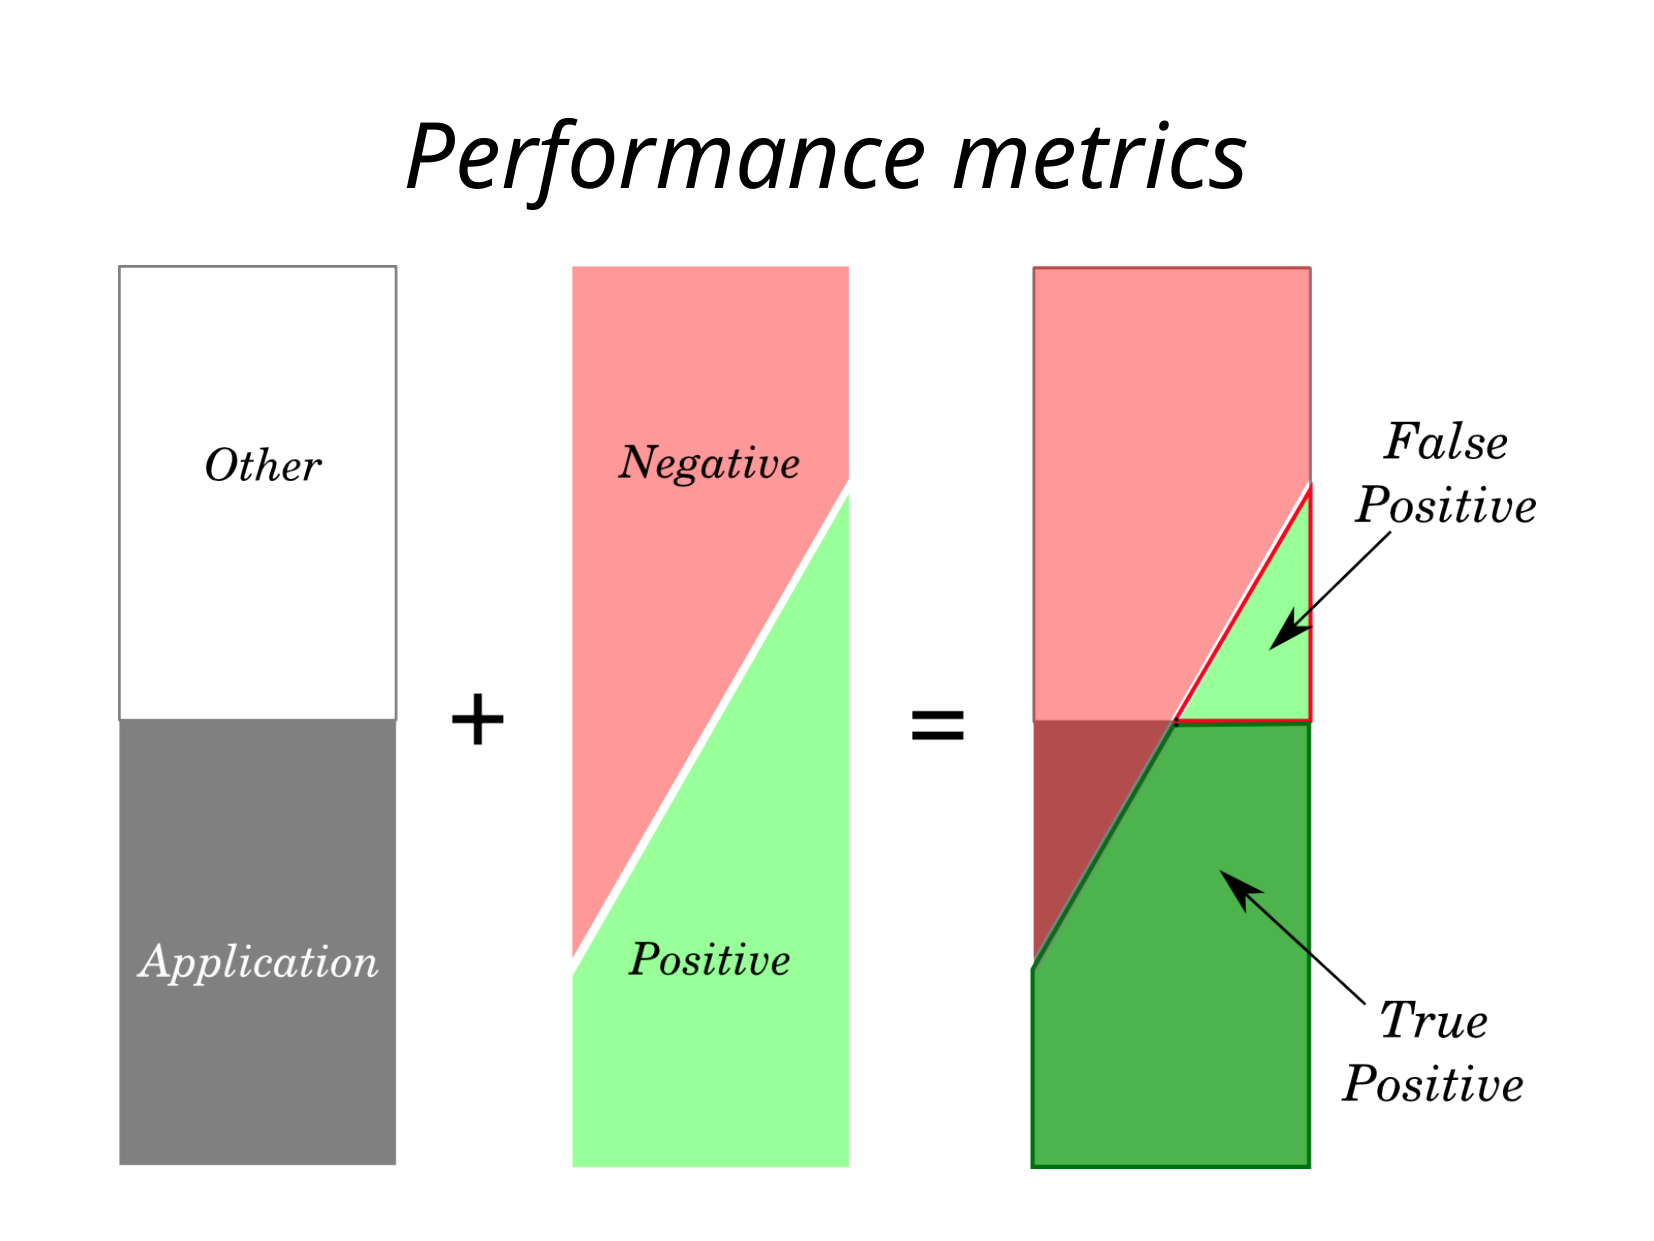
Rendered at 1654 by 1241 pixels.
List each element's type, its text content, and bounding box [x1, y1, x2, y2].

title Performance metrics [82, 49, 1571, 257]
picture [118, 265, 1536, 1169]
